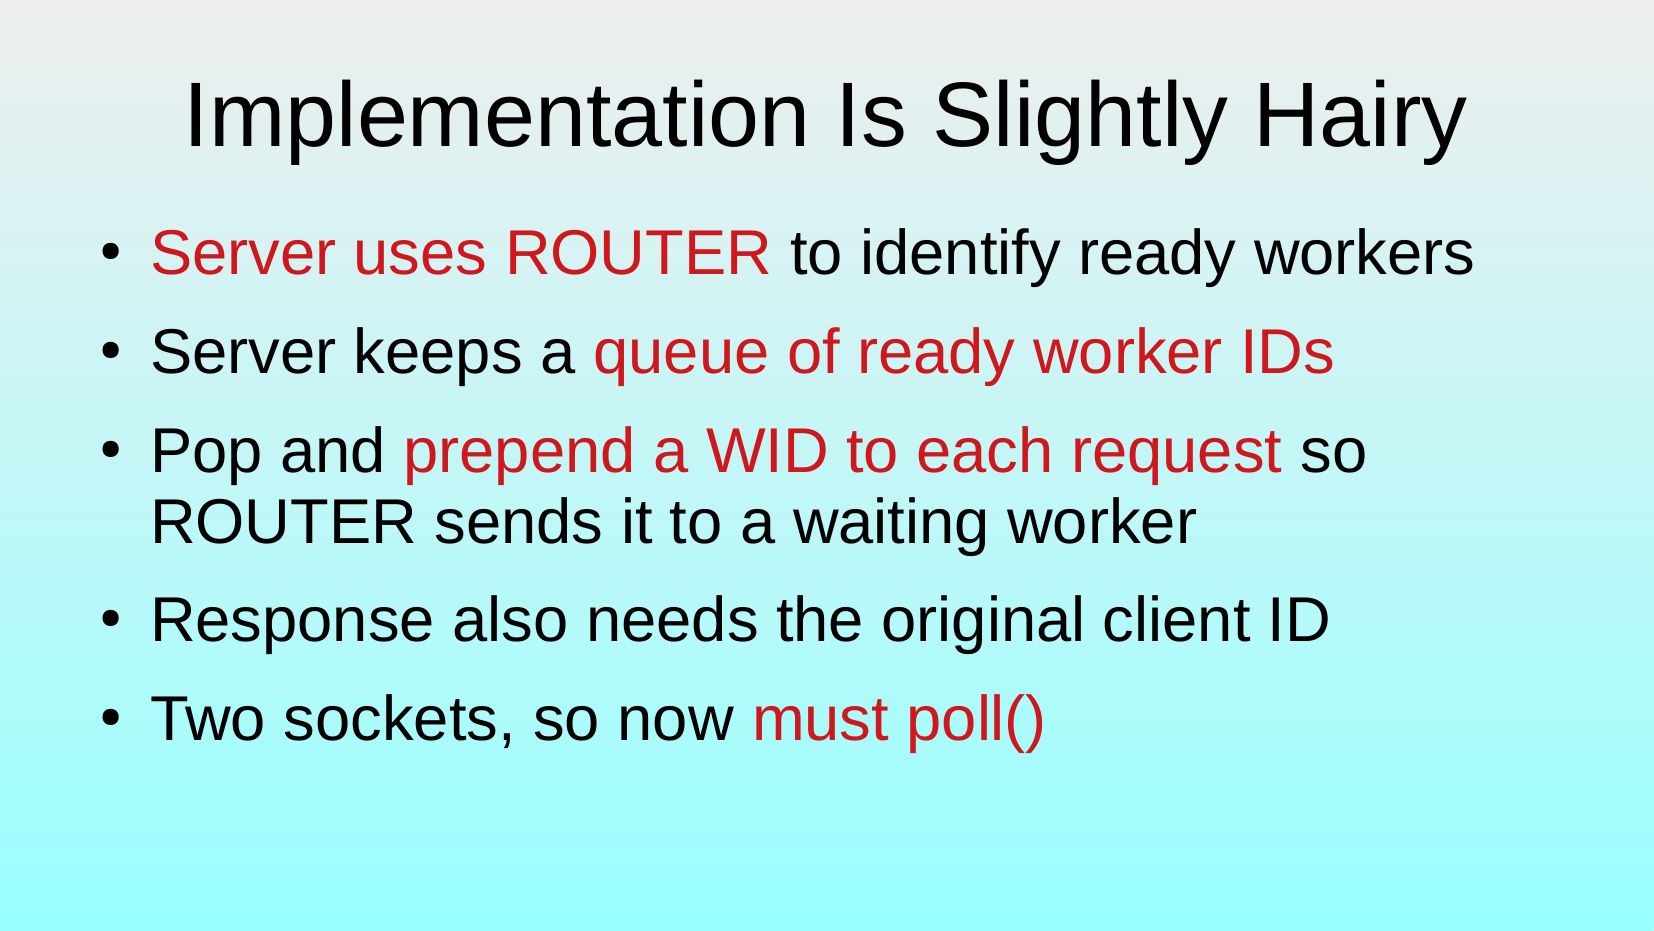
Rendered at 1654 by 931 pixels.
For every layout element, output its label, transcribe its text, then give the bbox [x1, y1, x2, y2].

title Implementation Is Slightly Hairy [82, 37, 1571, 193]
list Server uses ROUTER to identify ready workers Server keeps a queue of ready worker IDs Pop and prepend a WID to each request so ROUTER sends it to a waiting worker Response also needs the original client ID Two sockets, so now must poll() [82, 217, 1571, 758]
